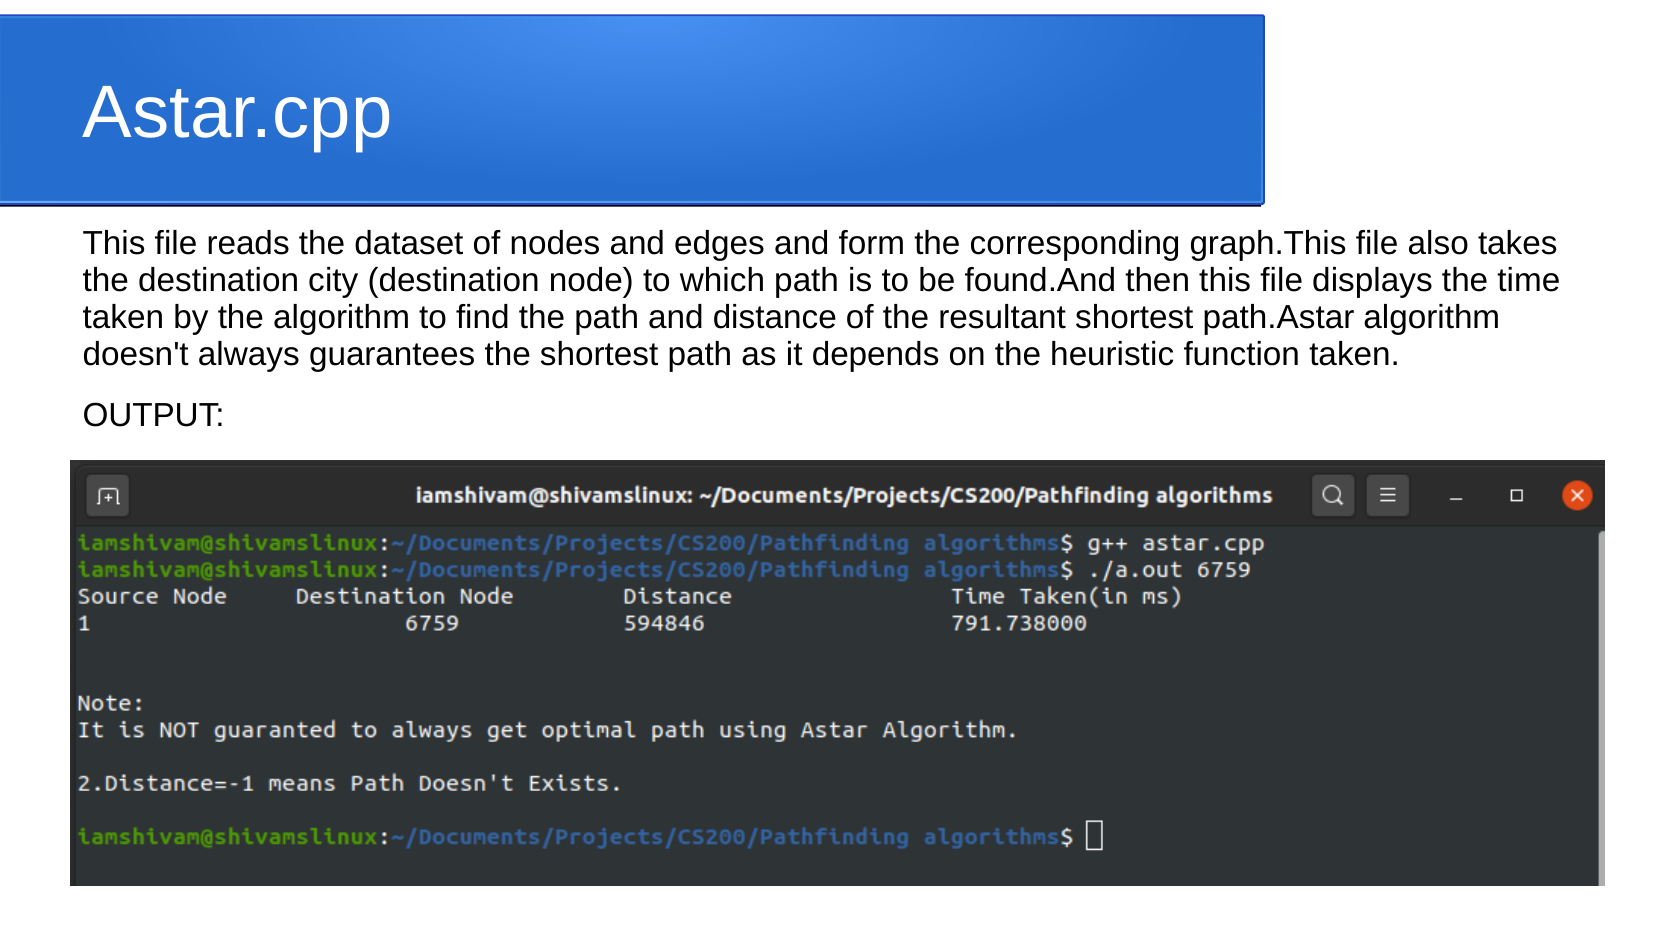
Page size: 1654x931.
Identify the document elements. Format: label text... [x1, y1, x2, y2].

list This file reads the dataset of nodes and edges and form the corresponding graph.This file also takes the destination city (destination node) to which path is to be found.And then this file displays the time taken by the algorithm to find the path and distance of the resultant shortest path.Astar algorithm doesn't always guarantees the shortest path as it depends on the heuristic function taken. OUTPUT: [82, 224, 1571, 460]
title Astar.cpp [82, 35, 1235, 189]
picture [70, 460, 1605, 886]
